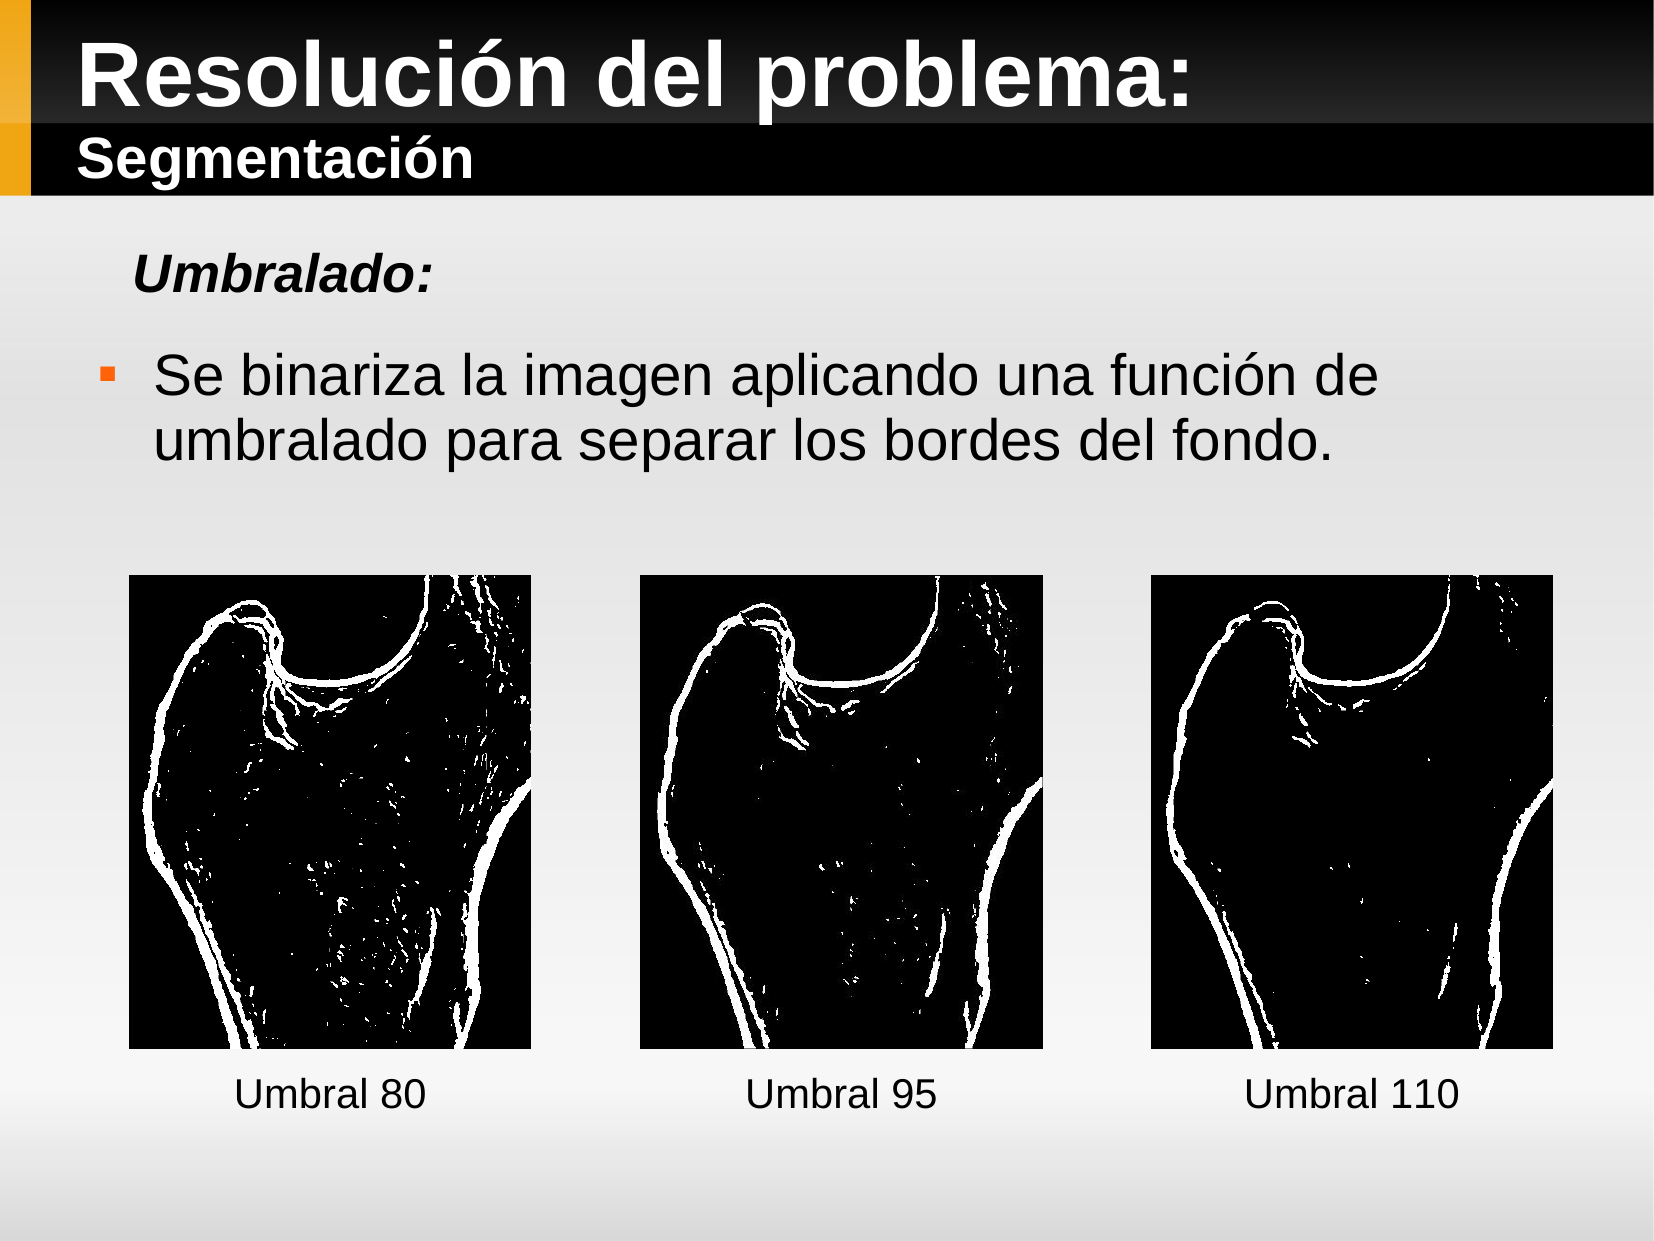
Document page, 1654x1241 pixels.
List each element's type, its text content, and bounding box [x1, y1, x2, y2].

picture [0, 0, 1654, 1241]
title Resolución del problema: Segmentación [76, 7, 1566, 207]
text_box Umbral 95 [664, 1062, 1019, 1125]
text_box Umbral 80 [153, 1062, 508, 1125]
text_box Umbralado: [118, 236, 1329, 312]
list Se binariza la imagen aplicando una función de umbralado para separar los bordes del fondo. [82, 342, 1506, 491]
text_box Umbral 110 [1174, 1062, 1530, 1125]
